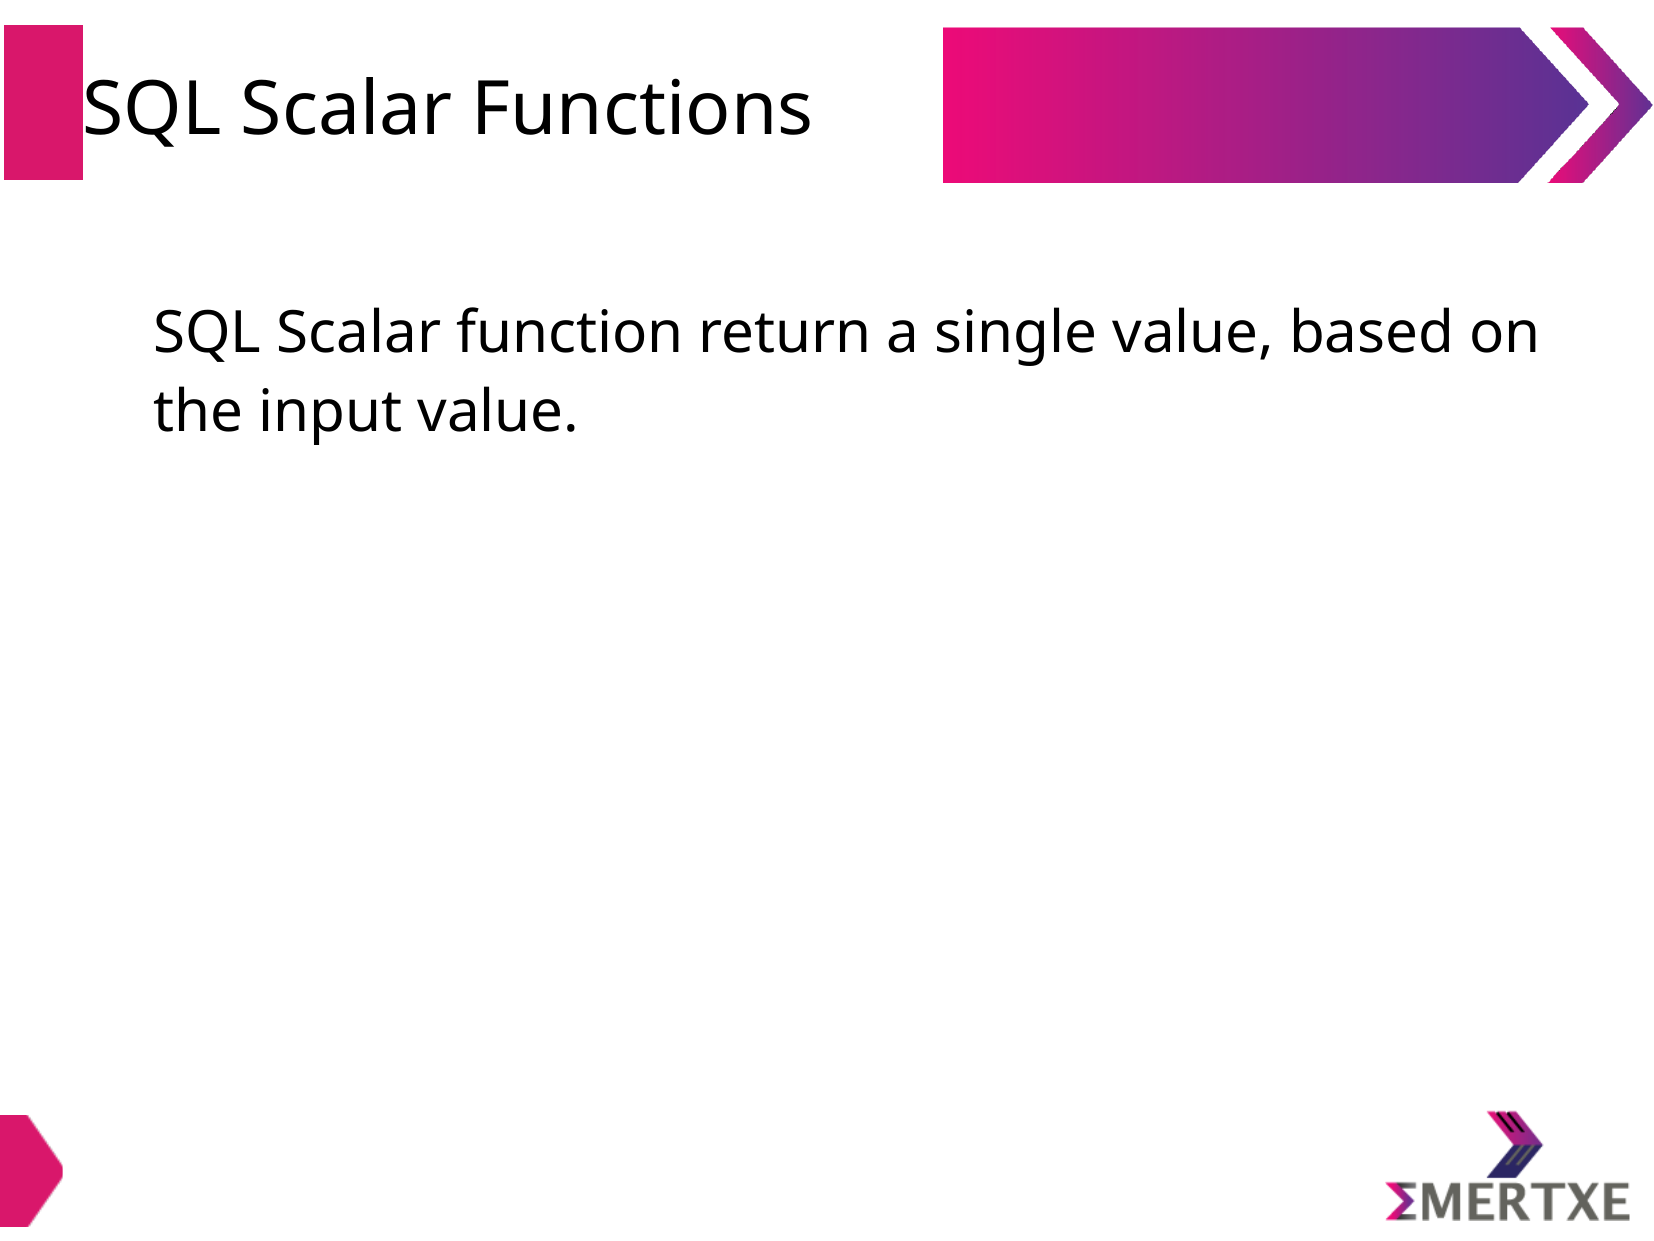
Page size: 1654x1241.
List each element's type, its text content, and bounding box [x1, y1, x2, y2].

list SQL Scalar function return a single value, based on the input value. [82, 290, 1571, 1010]
picture [1571, 27, 1653, 183]
picture [1385, 1107, 1631, 1221]
title SQL Scalar Functions [82, 2, 1571, 210]
